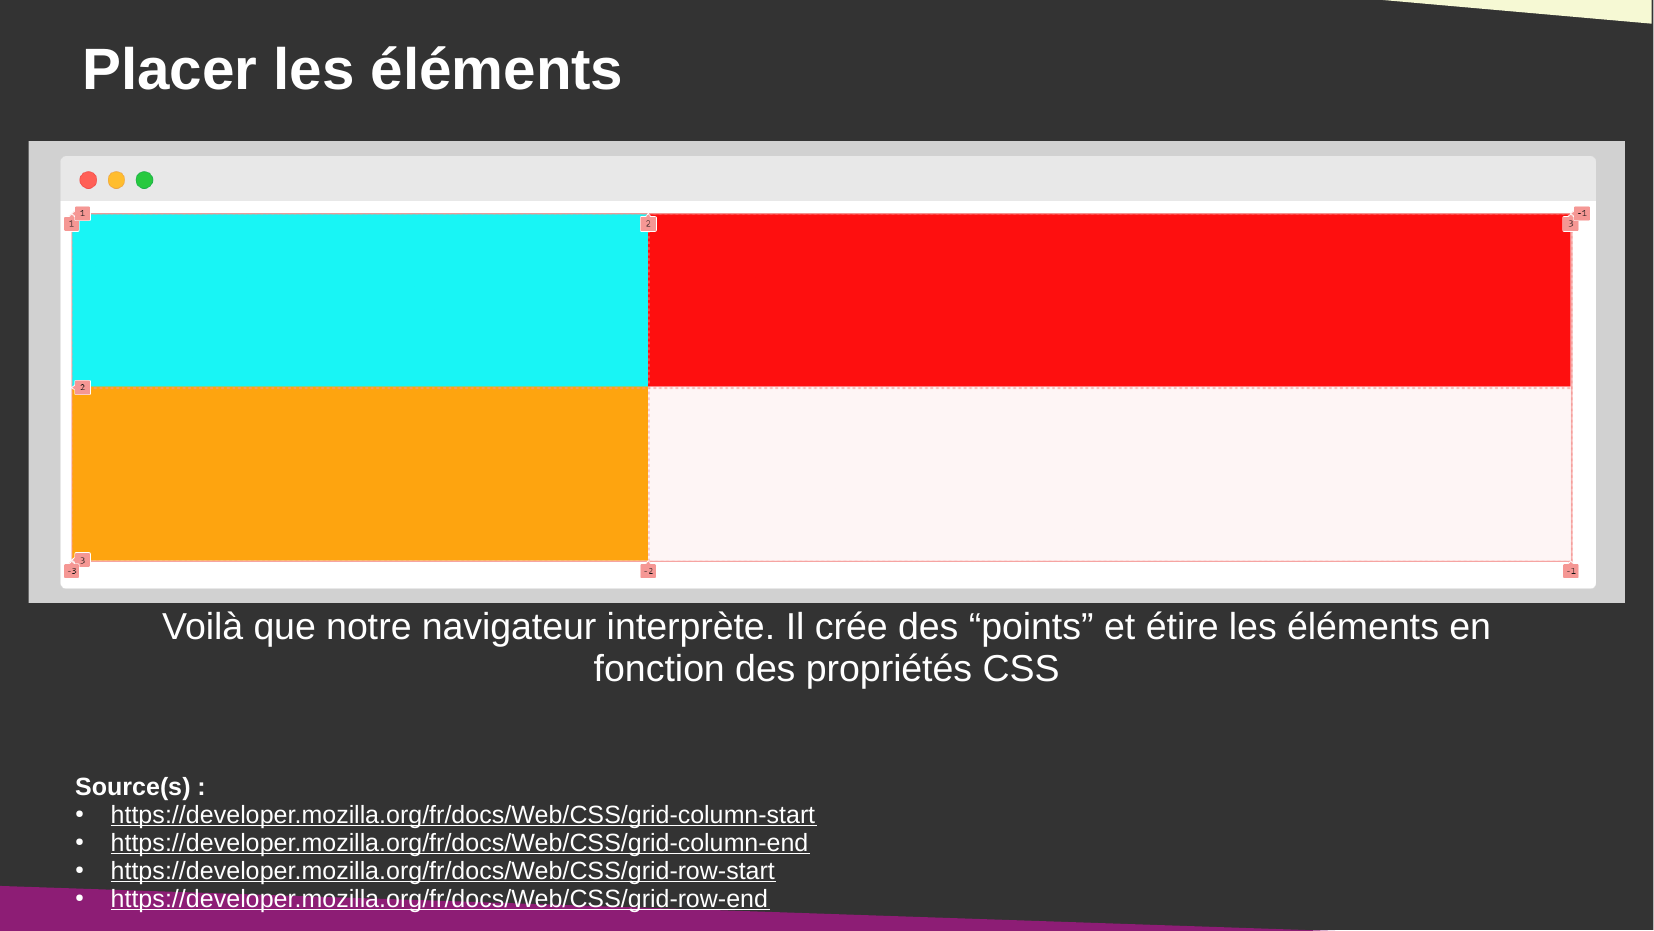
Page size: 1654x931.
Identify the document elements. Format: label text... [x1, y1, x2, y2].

title Placer les éléments [82, 37, 1571, 122]
text_box Voilà que notre navigateur interprète. Il crée des “points” et étire les éléments en fonction des propriétés CSS [118, 603, 1536, 698]
text_box [1382, 0, 1652, 24]
picture [28, 141, 1625, 603]
text_box Source(s) : https://developer.mozilla.org/fr/docs/Web/CSS/grid-column-start https://developer.mozilla.org/fr/docs/Web/CSS/grid-column-end https://developer.mozilla.org/fr/docs/Web/CSS/grid-row-start https://developer.mozilla.org/fr/docs/Web/CSS/grid-row-end [60, 765, 1546, 920]
text_box [0, 885, 1336, 931]
